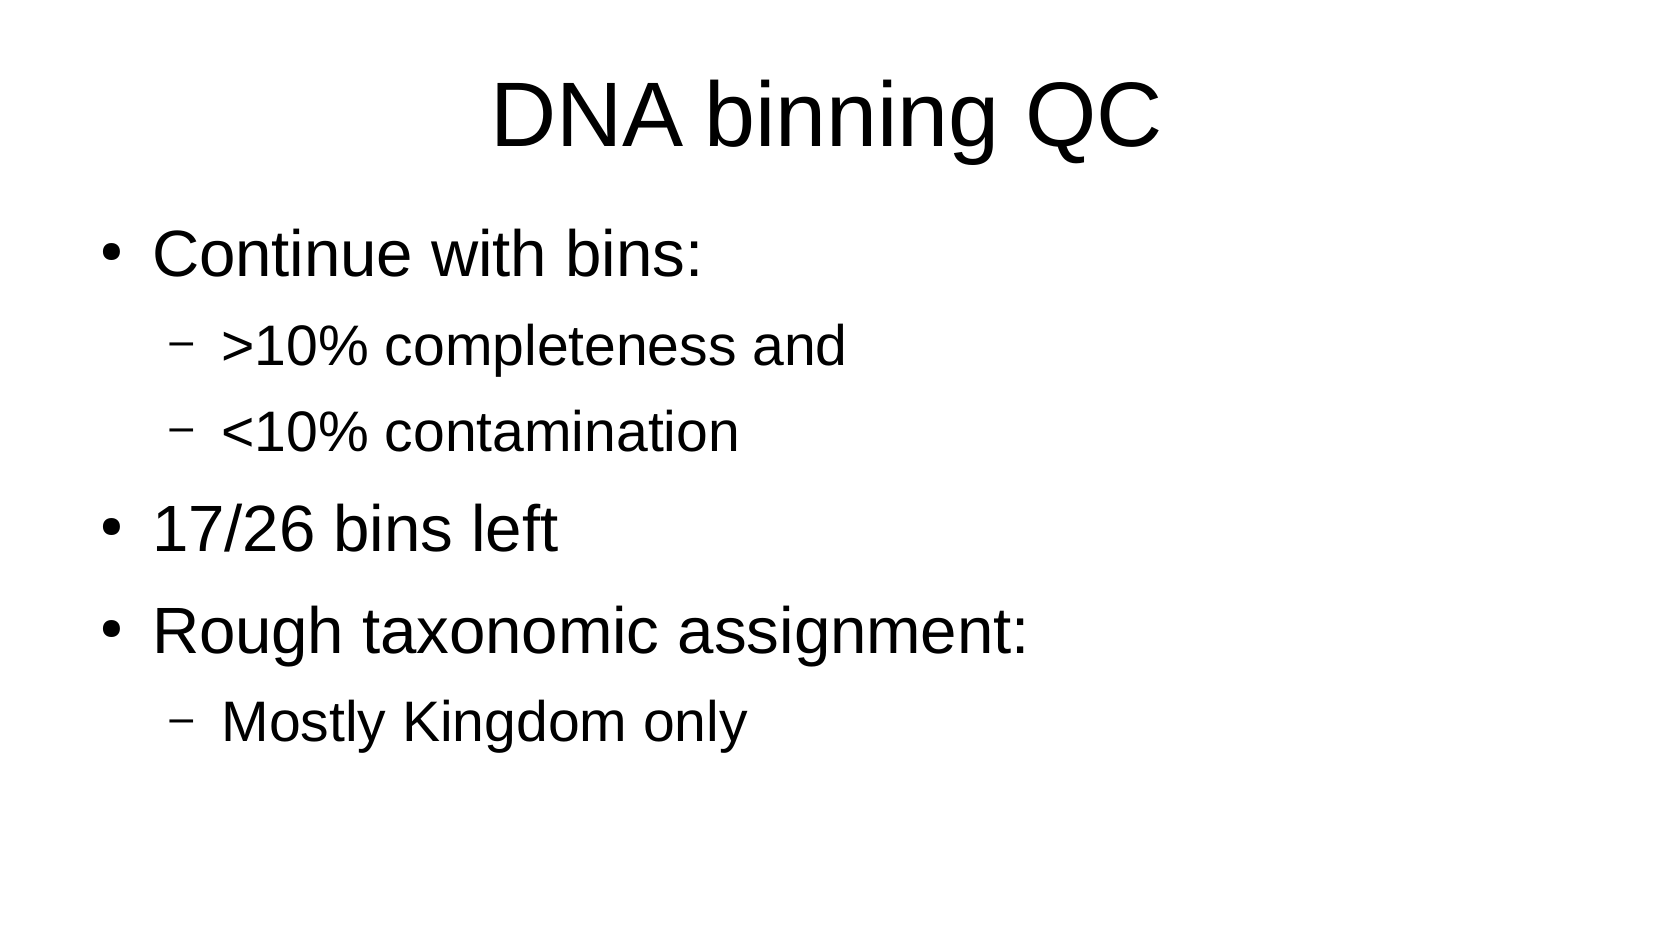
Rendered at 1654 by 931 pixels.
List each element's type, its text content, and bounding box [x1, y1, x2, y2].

title DNA binning QC [82, 37, 1571, 193]
list Continue with bins: >10% completeness and <10% contamination 17/26 bins left Rough taxonomic assignment: Mostly Kingdom only [82, 217, 1571, 758]
